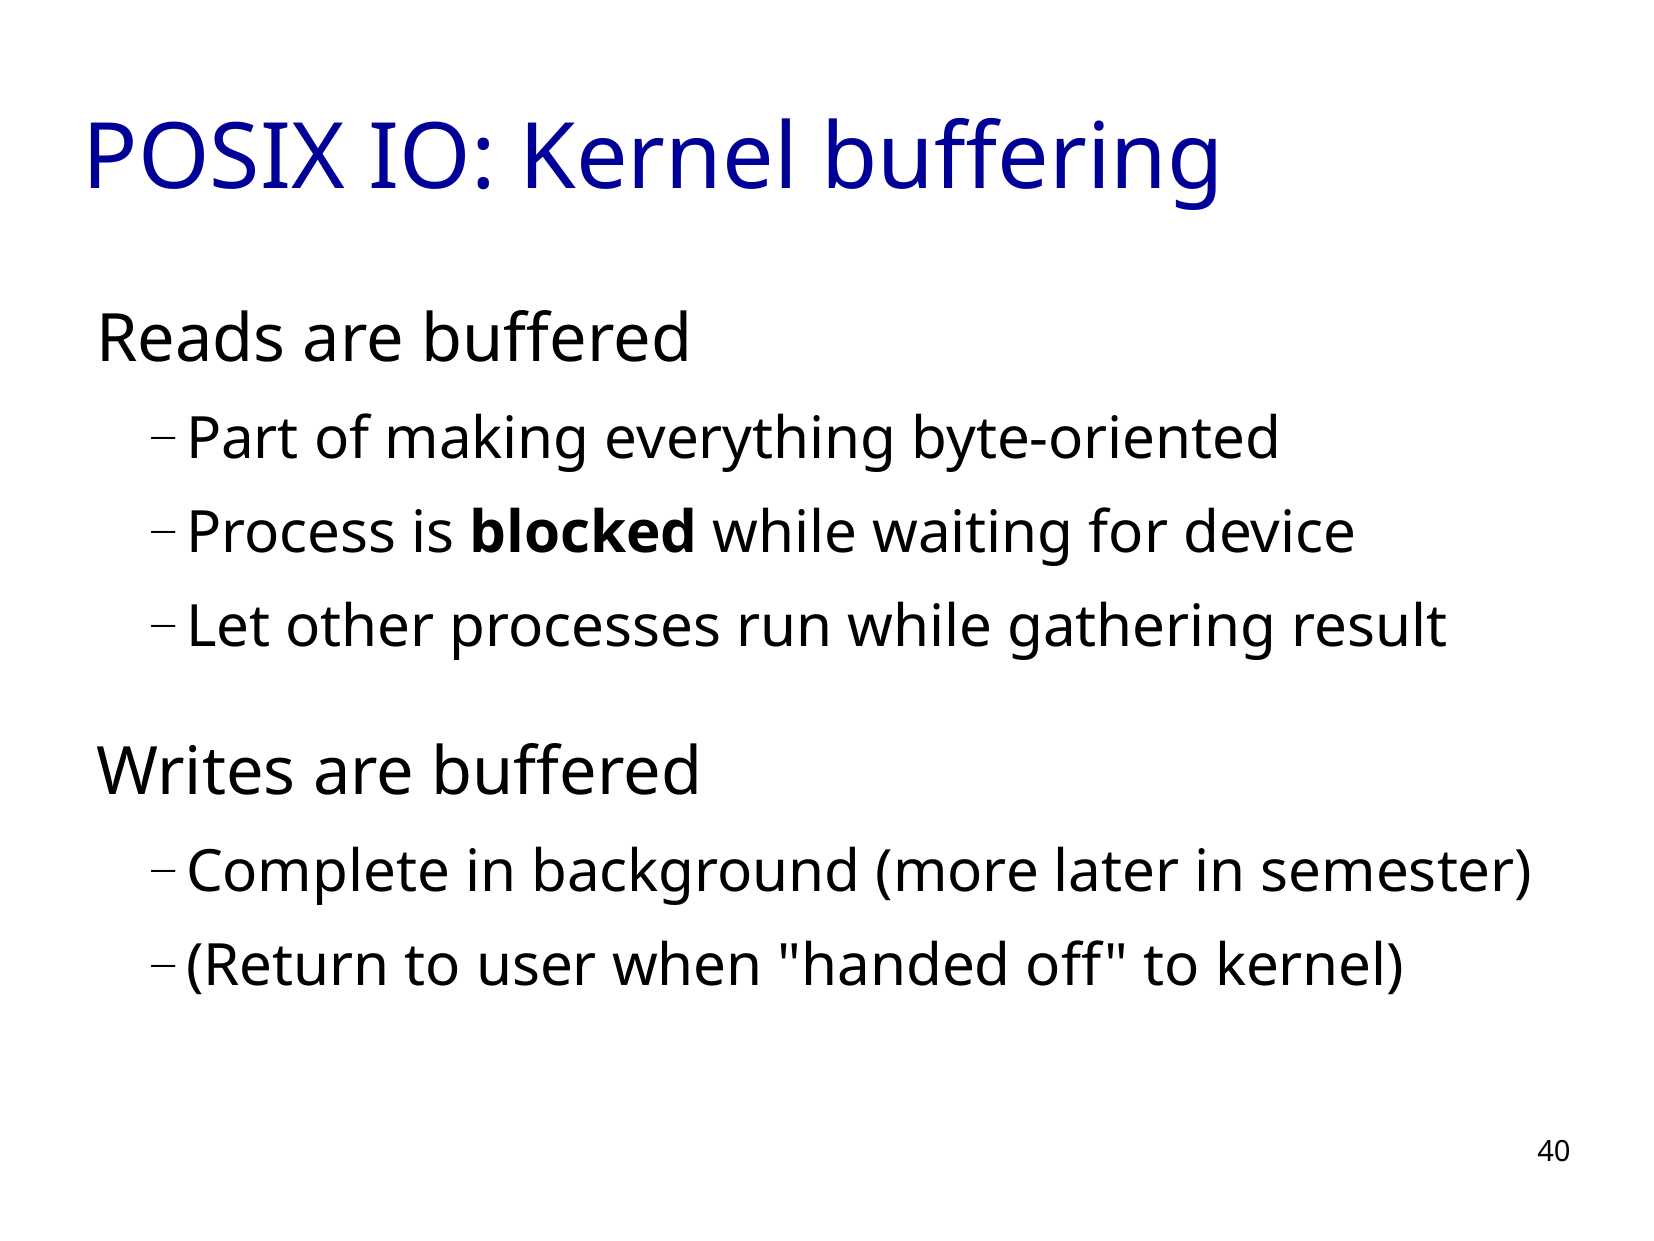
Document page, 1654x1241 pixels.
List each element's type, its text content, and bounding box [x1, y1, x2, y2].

list Reads are buffered Part of making everything byte-oriented Process is blocked while waiting for device Let other processes run while gathering result Writes are buffered Complete in background (more later in semester) (Return to user when "handed off" to kernel) [60, 290, 1571, 1096]
title POSIX IO: Kernel buffering [82, 49, 1571, 257]
